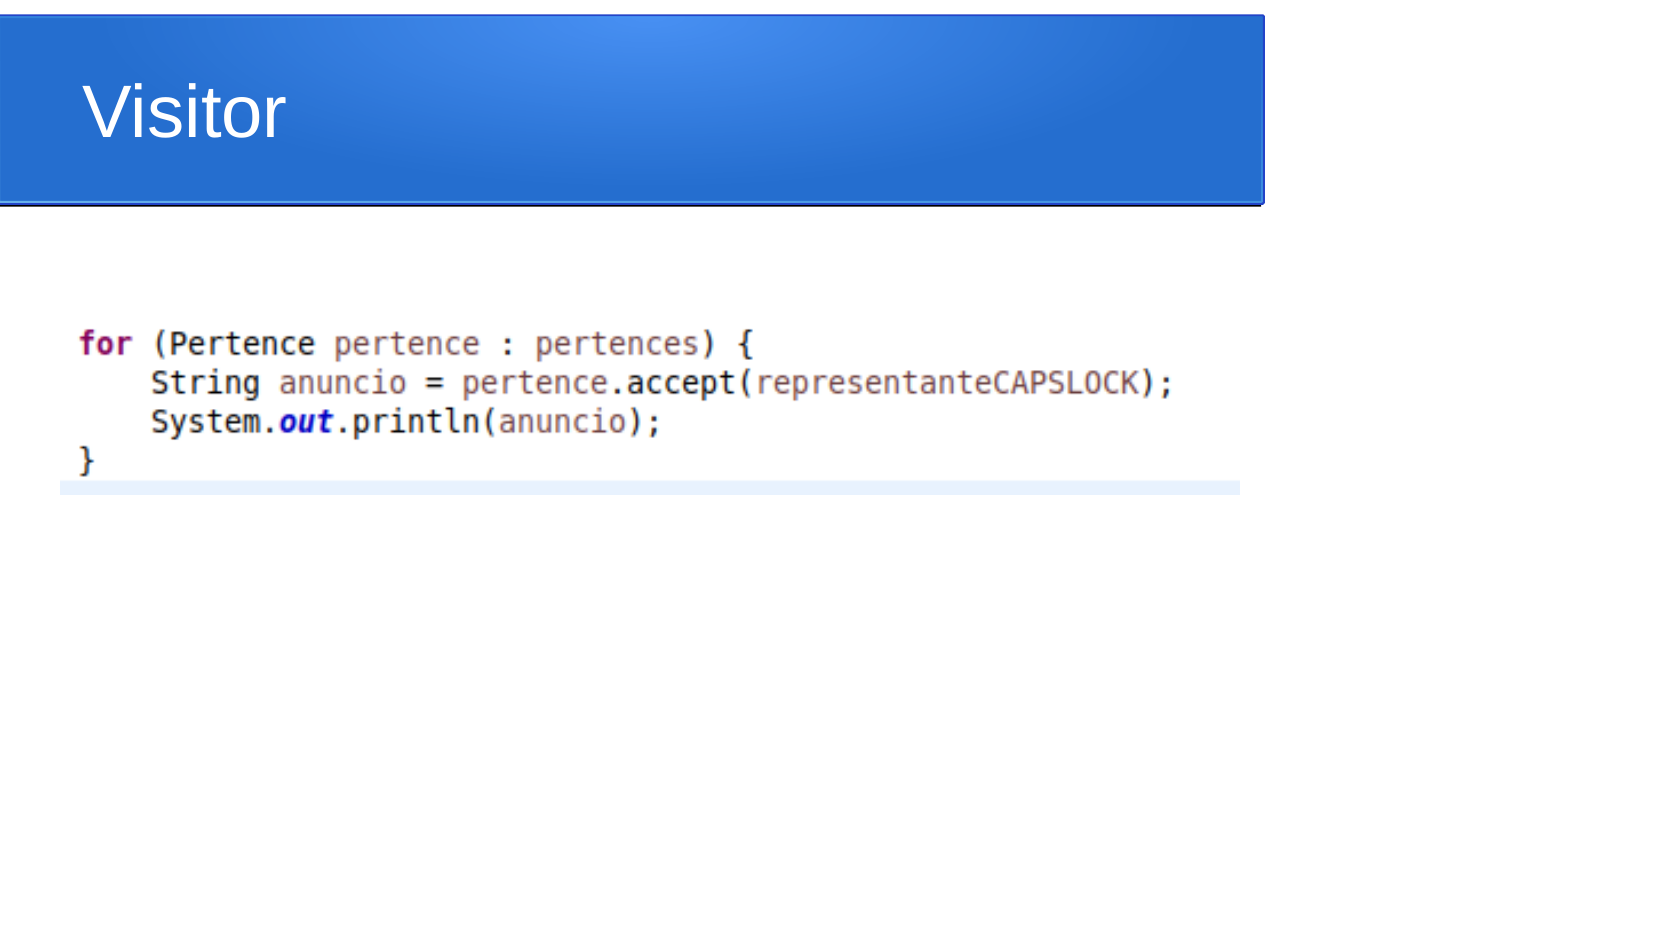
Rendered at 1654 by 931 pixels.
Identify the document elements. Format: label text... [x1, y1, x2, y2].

title Visitor [82, 35, 1235, 189]
picture [60, 305, 1240, 496]
